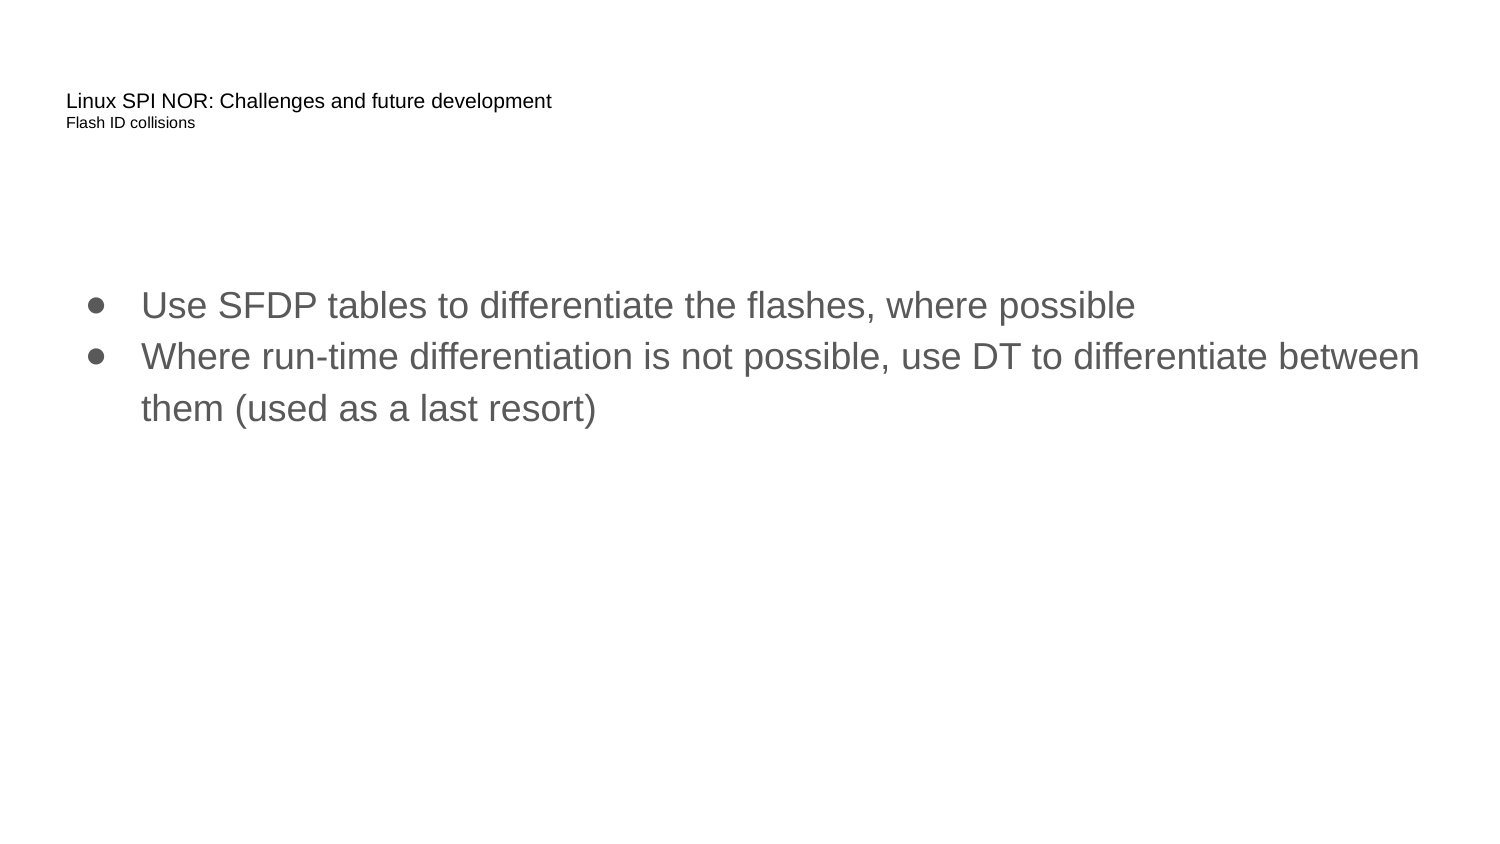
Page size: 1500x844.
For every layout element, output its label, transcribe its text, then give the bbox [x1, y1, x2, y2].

title Linux SPI NOR: Challenges and future development Flash ID collisions [51, 72, 1449, 167]
list Use SFDP tables to differentiate the flashes, where possible Where run-time differentiation is not possible, use DT to differentiate between them (used as a last resort) [51, 189, 1449, 750]
